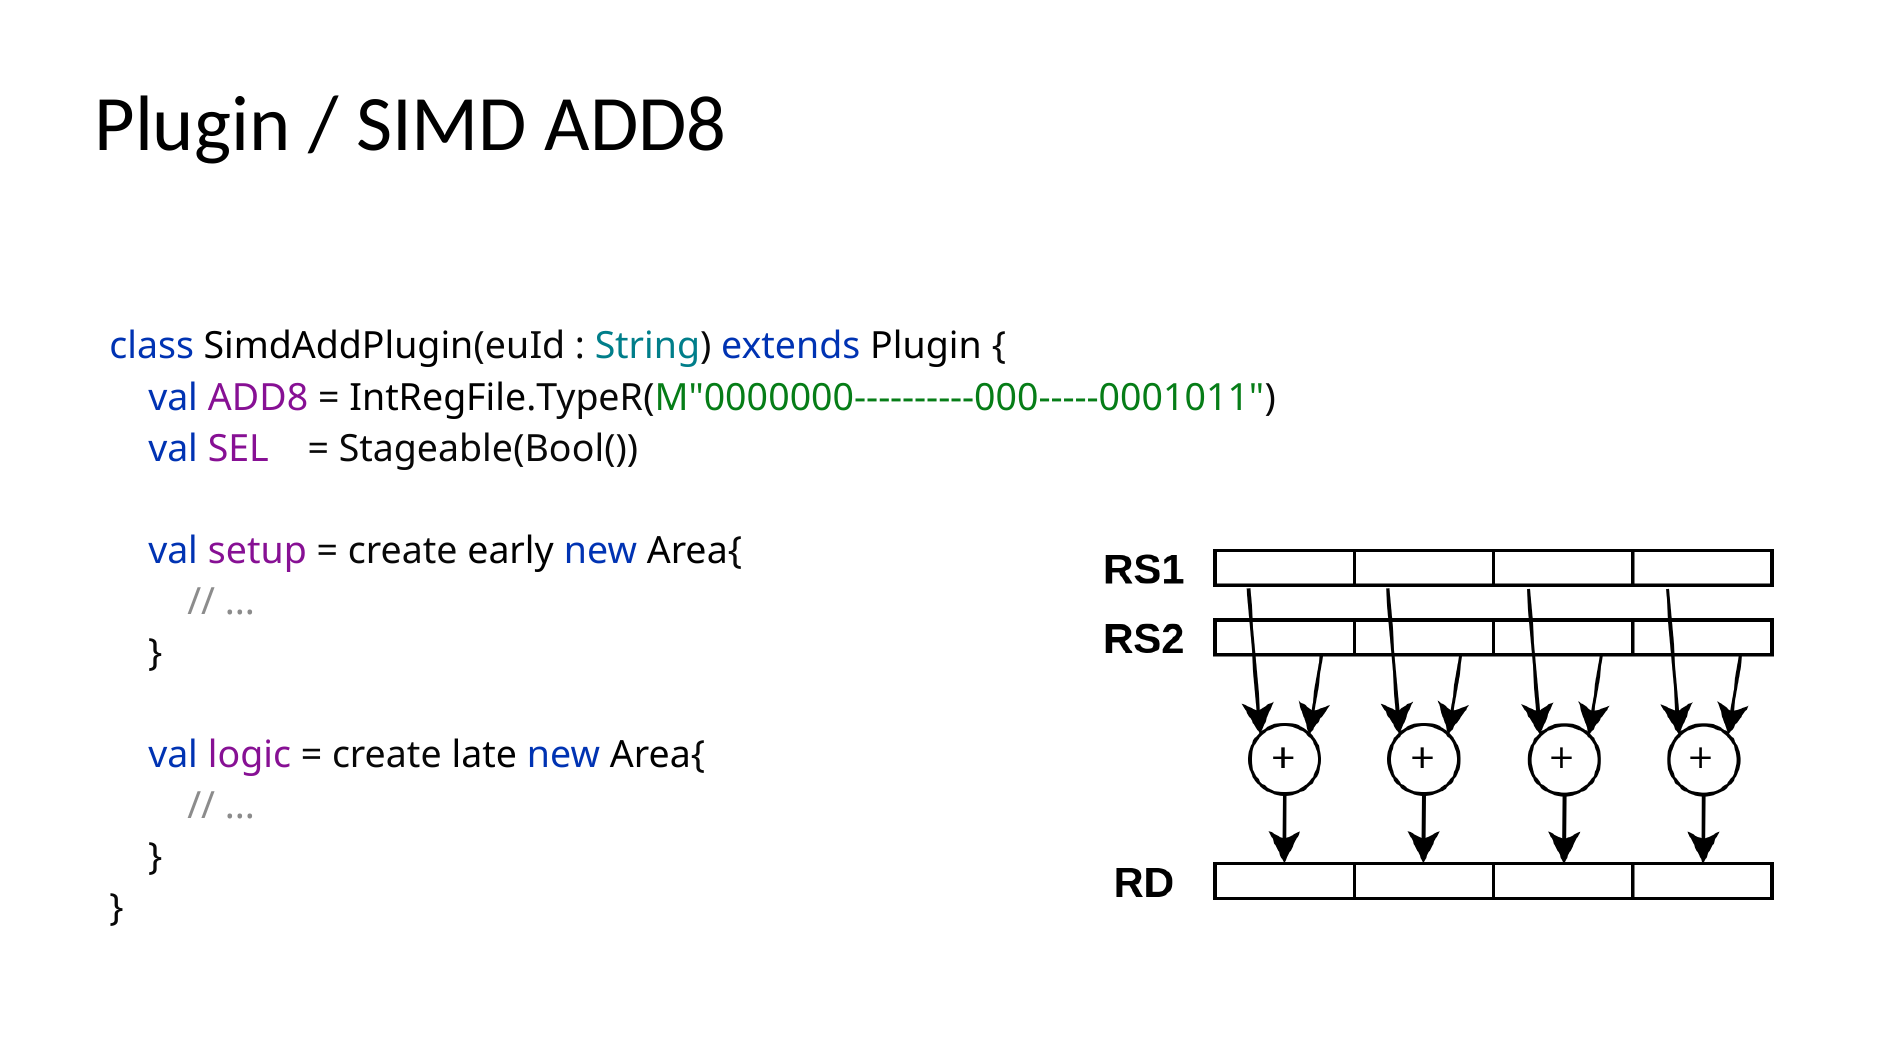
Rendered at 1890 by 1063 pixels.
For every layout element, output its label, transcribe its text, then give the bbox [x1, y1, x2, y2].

picture [1039, 496, 1808, 952]
title Plugin / SIMD ADD8 [94, 42, 1796, 220]
text_box class SimdAddPlugin(euId : String) extends Plugin { val ADD8 = IntRegFile.TypeR(M"0000000----------000-----0001011") val SEL = Stageable(Bool()) val setup = create early new Area{ // ... } val logic = create late new Area{ // ... } } [94, 209, 1890, 875]
